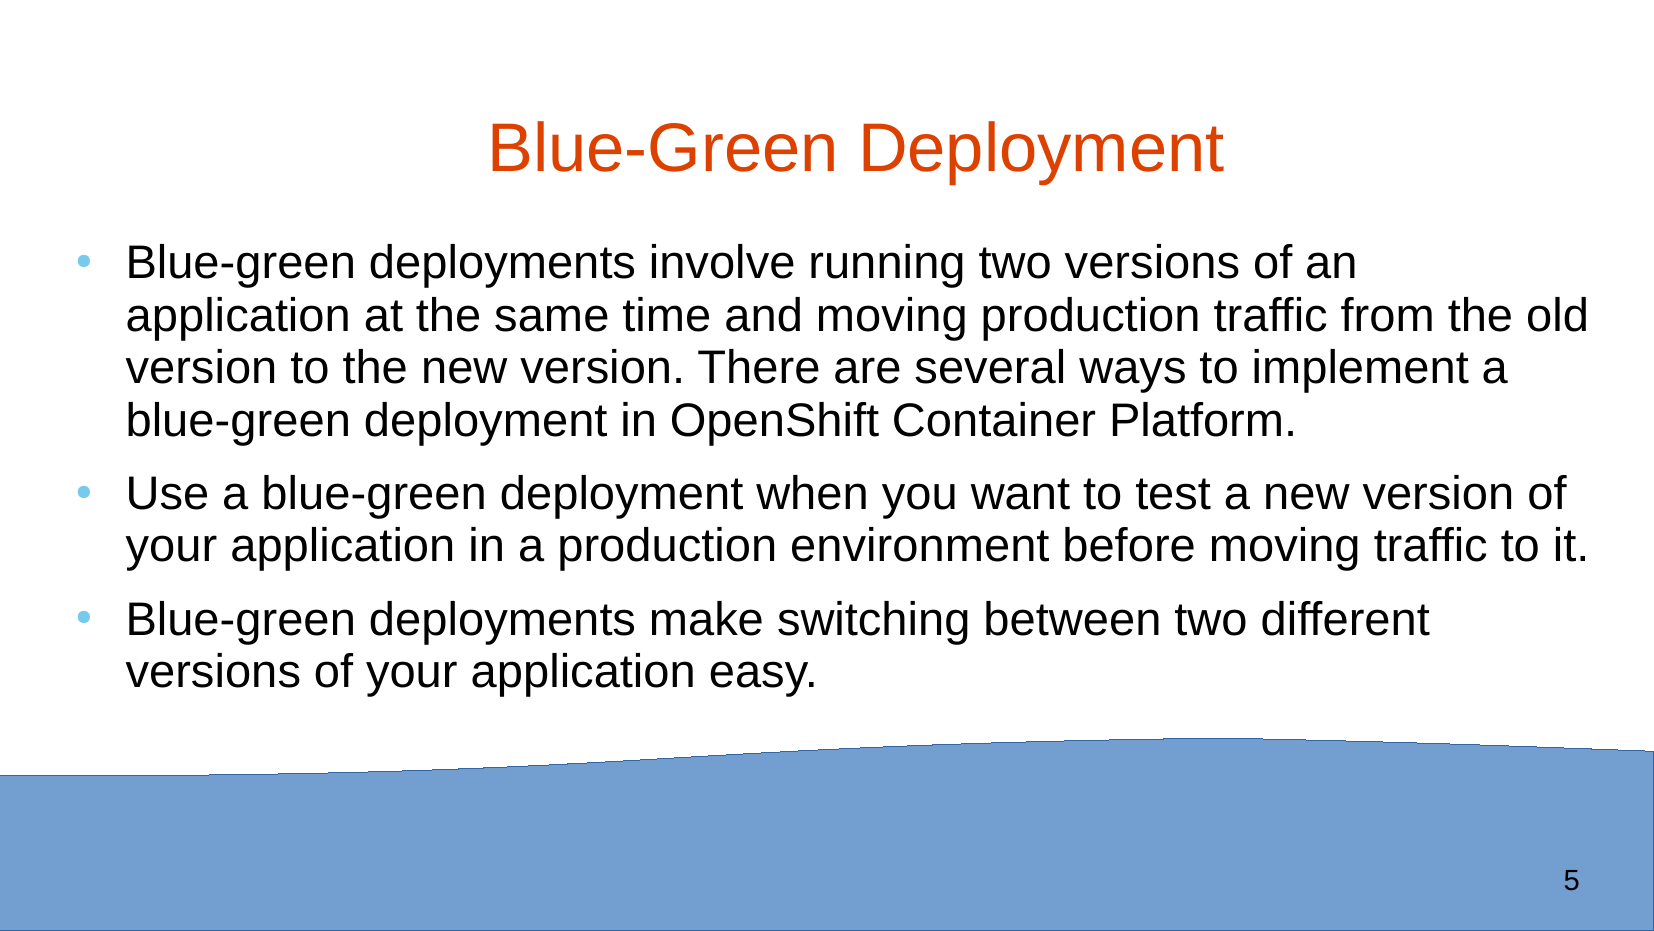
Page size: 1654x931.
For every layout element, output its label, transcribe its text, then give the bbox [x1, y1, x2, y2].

title Blue-Green Deployment [118, 59, 1595, 236]
list Blue-green deployments involve running two versions of an application at the same time and moving production traffic from the old version to the new version. There are several ways to implement a blue-green deployment in OpenShift Container Platform. Use a blue-green deployment when you want to test a new version of your application in a production environment before moving traffic to it. Blue-green deployments make switching between two different versions of your application easy. [59, 236, 1595, 709]
